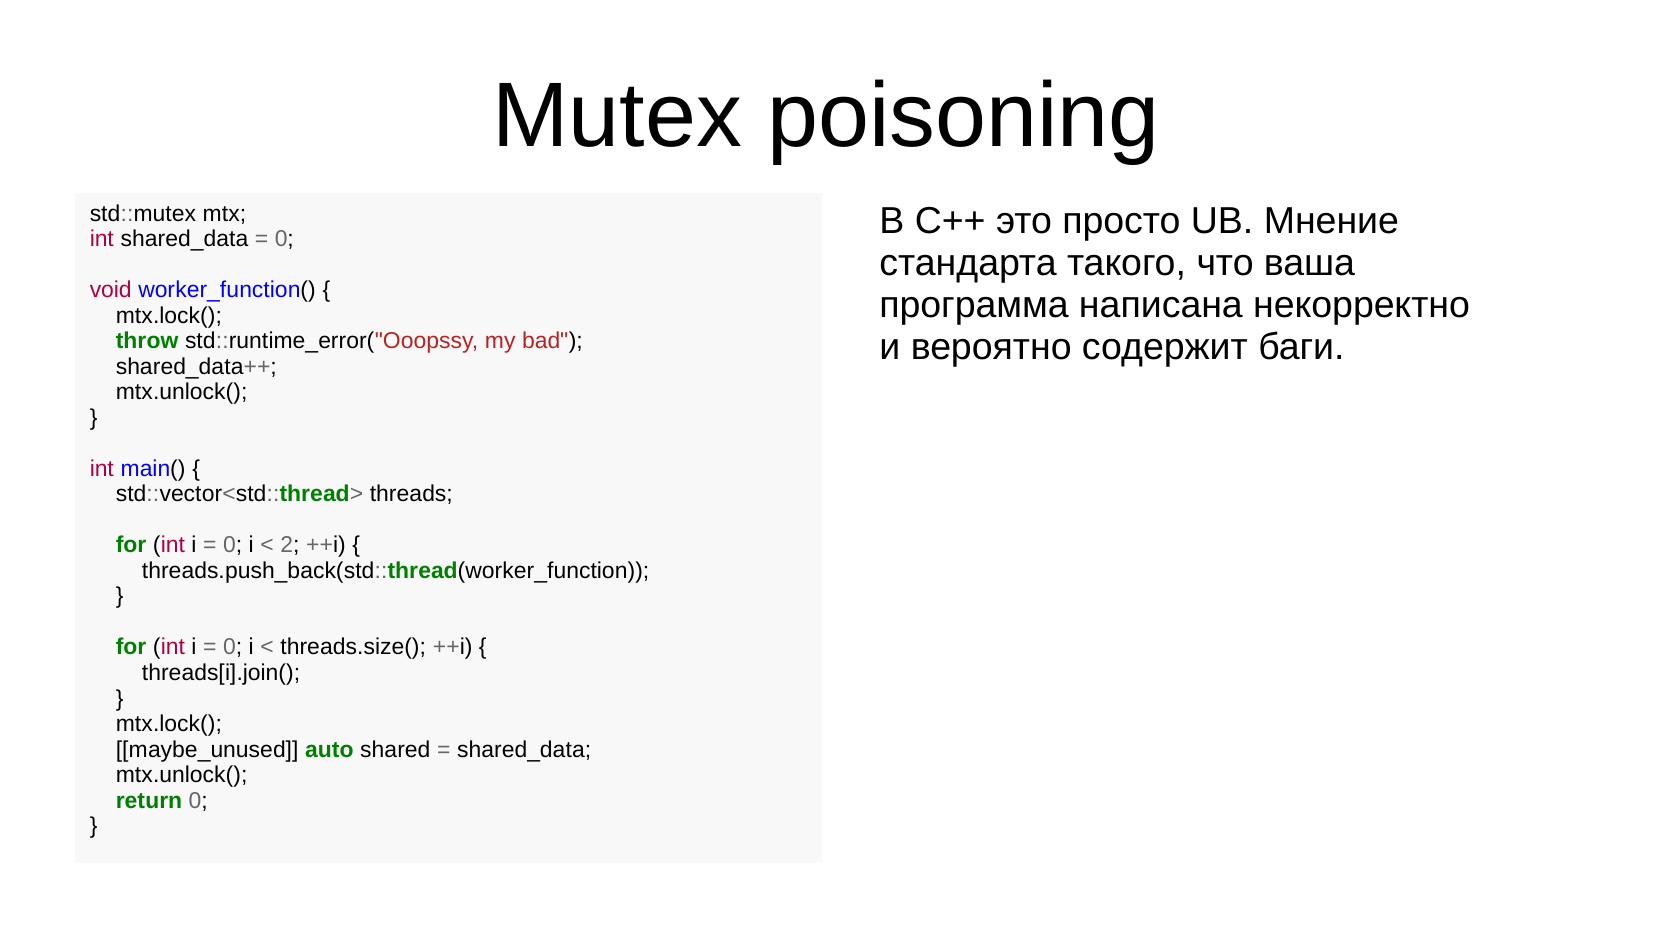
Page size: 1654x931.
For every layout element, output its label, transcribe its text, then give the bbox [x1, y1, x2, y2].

text_box В C++ это просто UB. Мнение стандарта такого, что ваша программа написана некорректно и вероятно содержит баги. [864, 192, 1501, 376]
text_box std::mutex mtx; int shared_data = 0; void worker_function() { mtx.lock(); throw std::runtime_error("Ooopssy, my bad"); shared_data++; mtx.unlock(); } int main() { std::vector<std::thread> threads; for (int i = 0; i < 2; ++i) { threads.push_back(std::thread(worker_function)); } for (int i = 0; i < threads.size(); ++i) { threads[i].join(); } mtx.lock(); [[maybe_unused]] auto shared = shared_data; mtx.unlock(); return 0; } [75, 193, 822, 863]
title Mutex poisoning [82, 37, 1571, 193]
